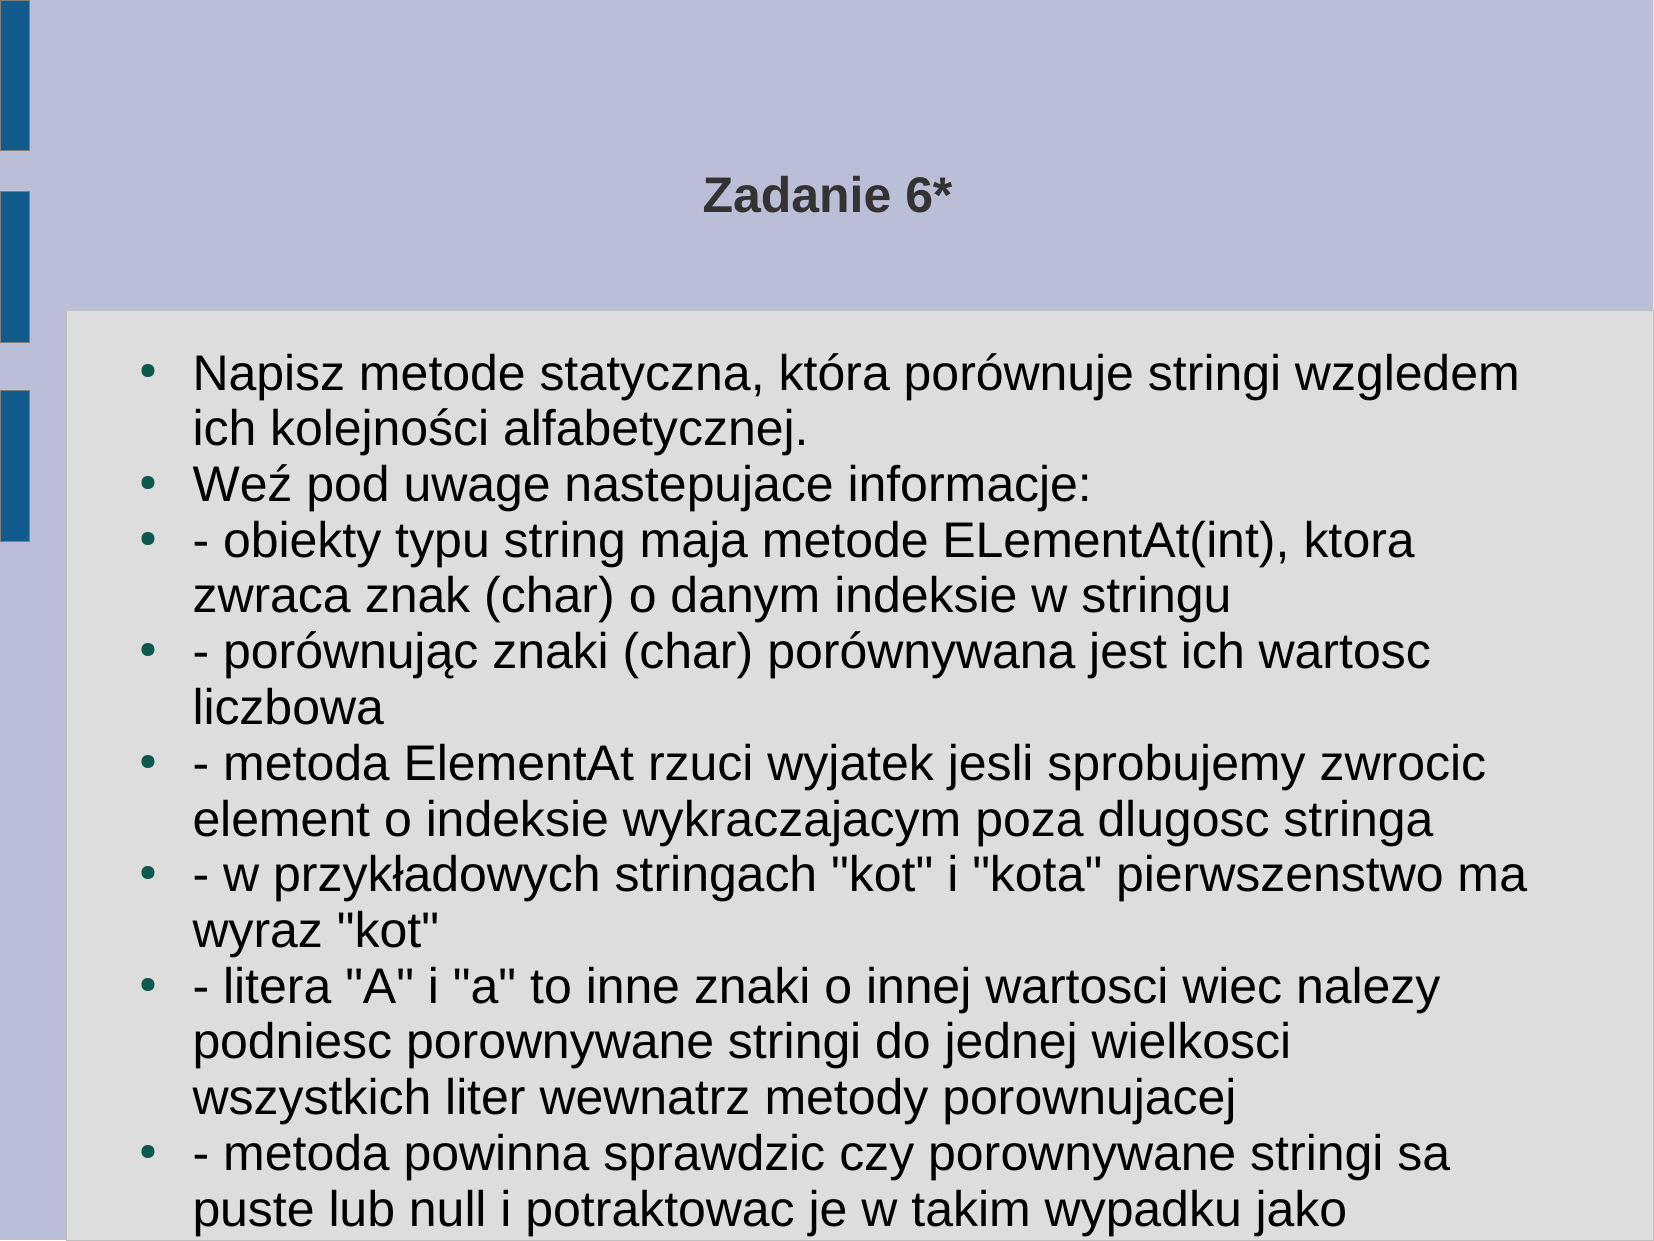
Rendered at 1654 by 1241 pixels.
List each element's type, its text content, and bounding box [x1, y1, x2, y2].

title Zadanie 6* [121, 91, 1534, 299]
list Napisz metode statyczna, która porównuje stringi wzgledem ich kolejności alfabetycznej. Weź pod uwage nastepujace informacje: - obiekty typu string maja metode ELementAt(int), ktora zwraca znak (char) o danym indeksie w stringu - porównując znaki (char) porównywana jest ich wartosc liczbowa - metoda ElementAt rzuci wyjatek jesli sprobujemy zwrocic element o indeksie wykraczajacym poza dlugosc stringa - w przykładowych stringach "kot" i "kota" pierwszenstwo ma wyraz "kot" - litera "A" i "a" to inne znaki o innej wartosci wiec nalezy podniesc porownywane stringi do jednej wielkosci wszystkich liter wewnatrz metody porownujacej - metoda powinna sprawdzic czy porownywane stringi sa puste lub null i potraktowac je w takim wypadku jako pierwsze w kolejnosci alfabetycznej [121, 344, 1534, 1241]
